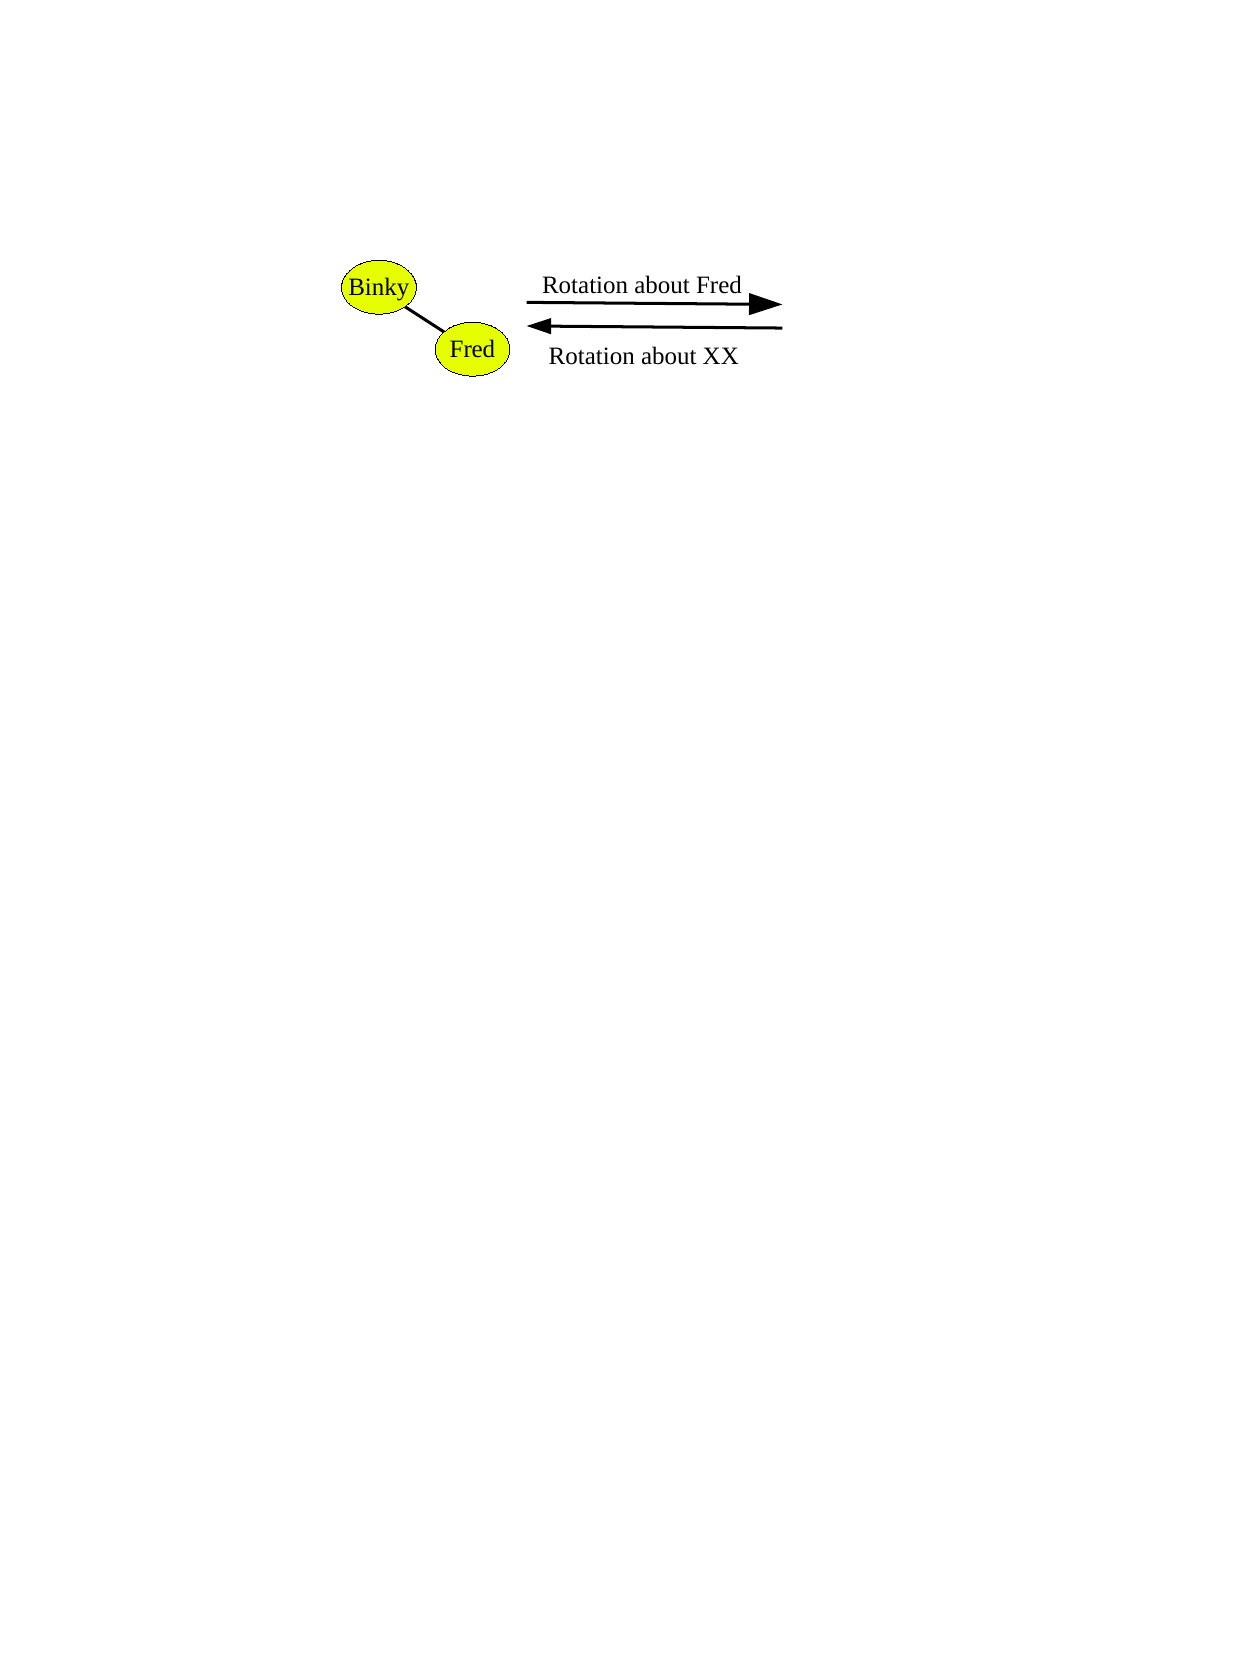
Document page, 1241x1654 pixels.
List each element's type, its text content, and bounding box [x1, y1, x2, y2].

text_box Fred [435, 322, 510, 377]
text_box Rotation about Fred [527, 263, 758, 304]
text_box Rotation about XX [533, 334, 763, 375]
text_box Binky [341, 260, 417, 315]
